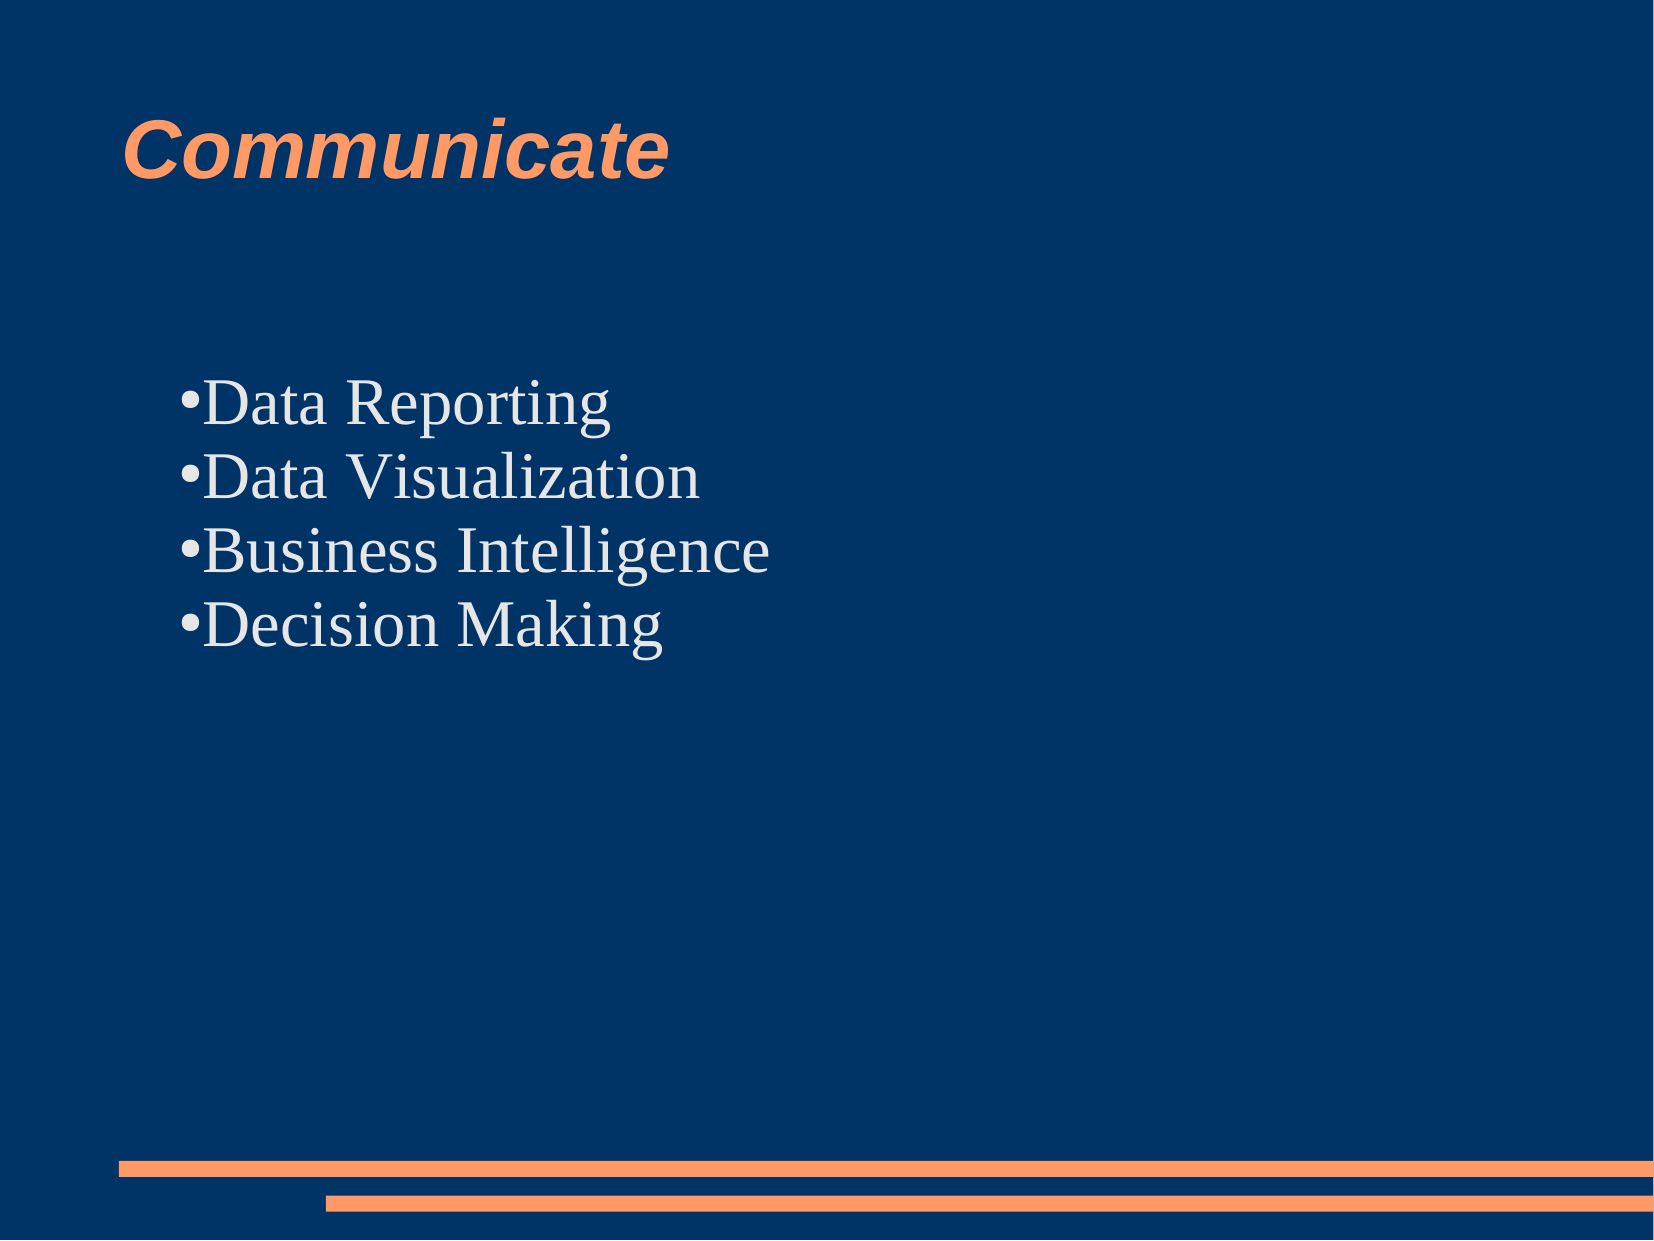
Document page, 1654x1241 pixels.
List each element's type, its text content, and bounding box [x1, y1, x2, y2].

title Communicate [121, 46, 1534, 254]
list Data Reporting Data Visualization Business Intelligence Decision Making [178, 364, 1570, 1147]
